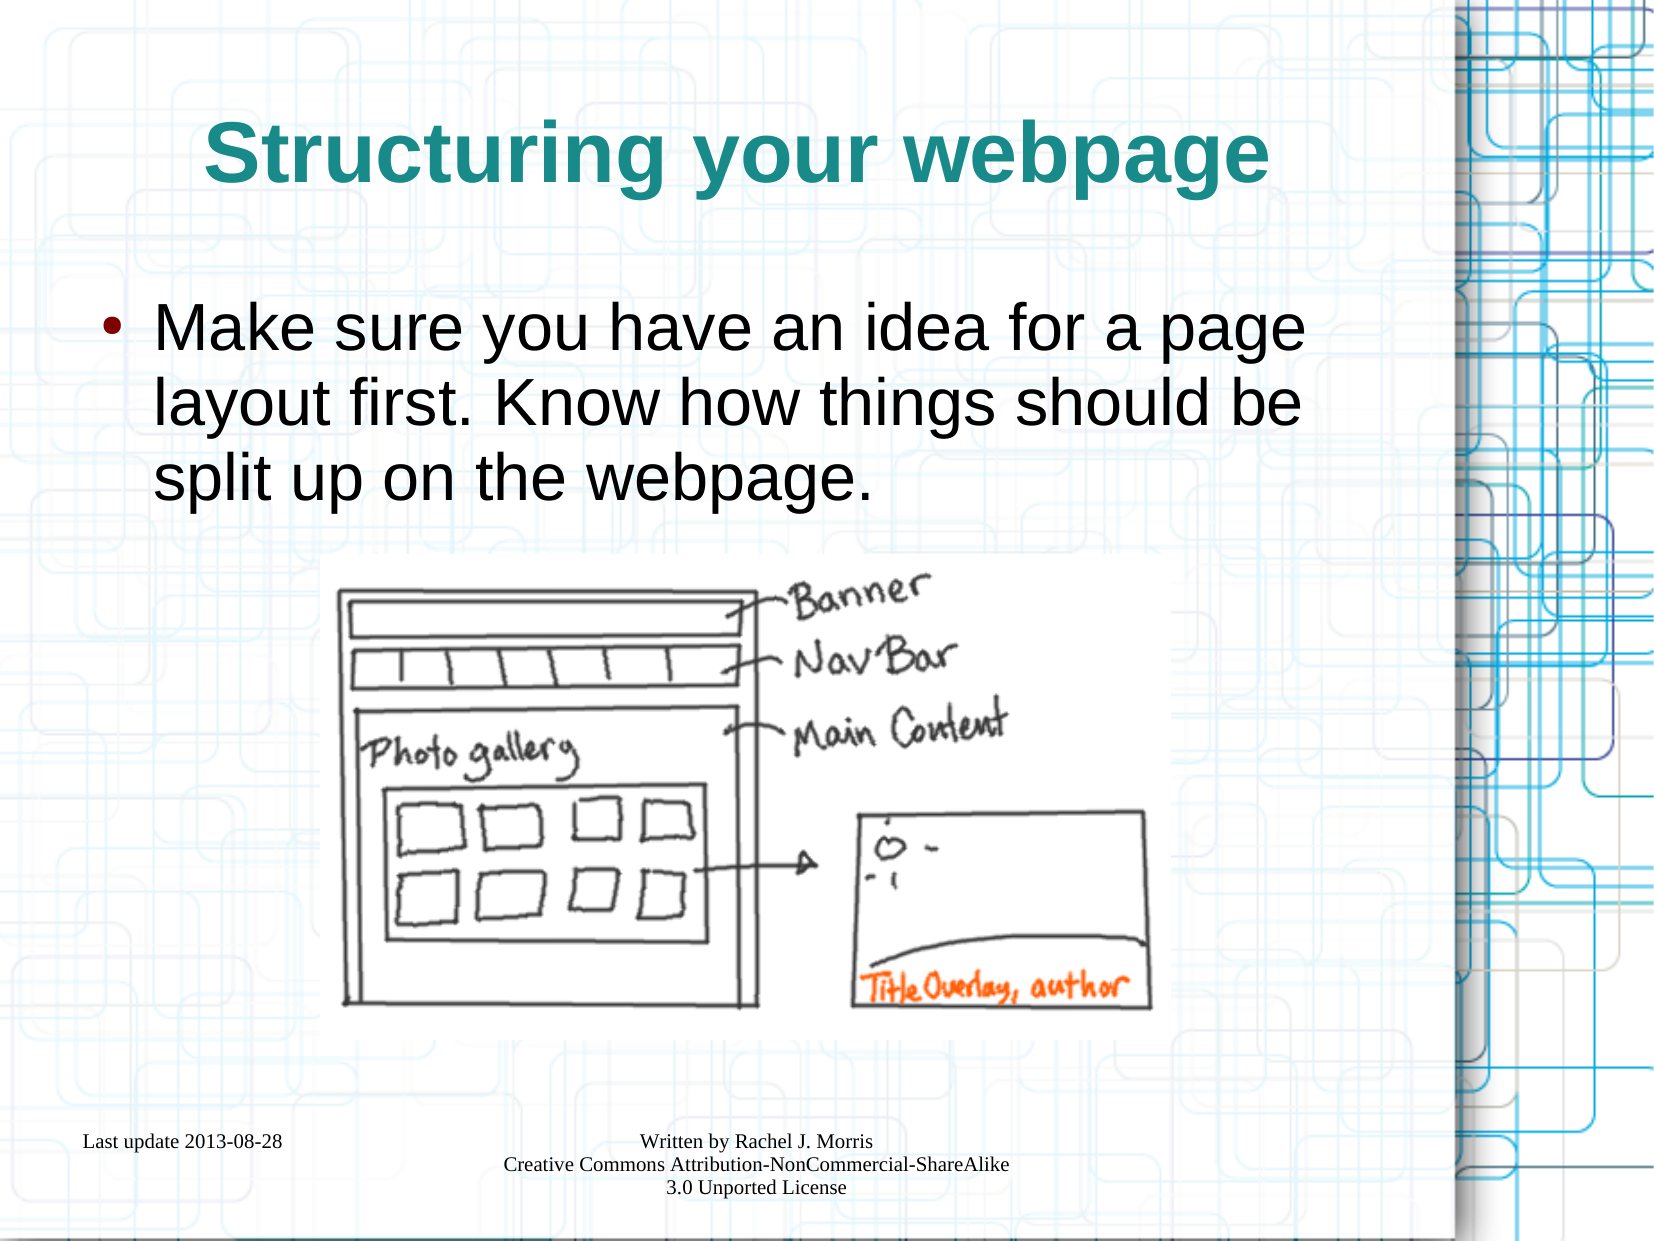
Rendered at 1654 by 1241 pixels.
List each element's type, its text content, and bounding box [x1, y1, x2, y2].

picture [0, 0, 1654, 1241]
title Structuring your webpage [59, 49, 1418, 257]
list Make sure you have an idea for a page layout first. Know how things should be split up on the webpage. [82, 290, 1418, 1010]
